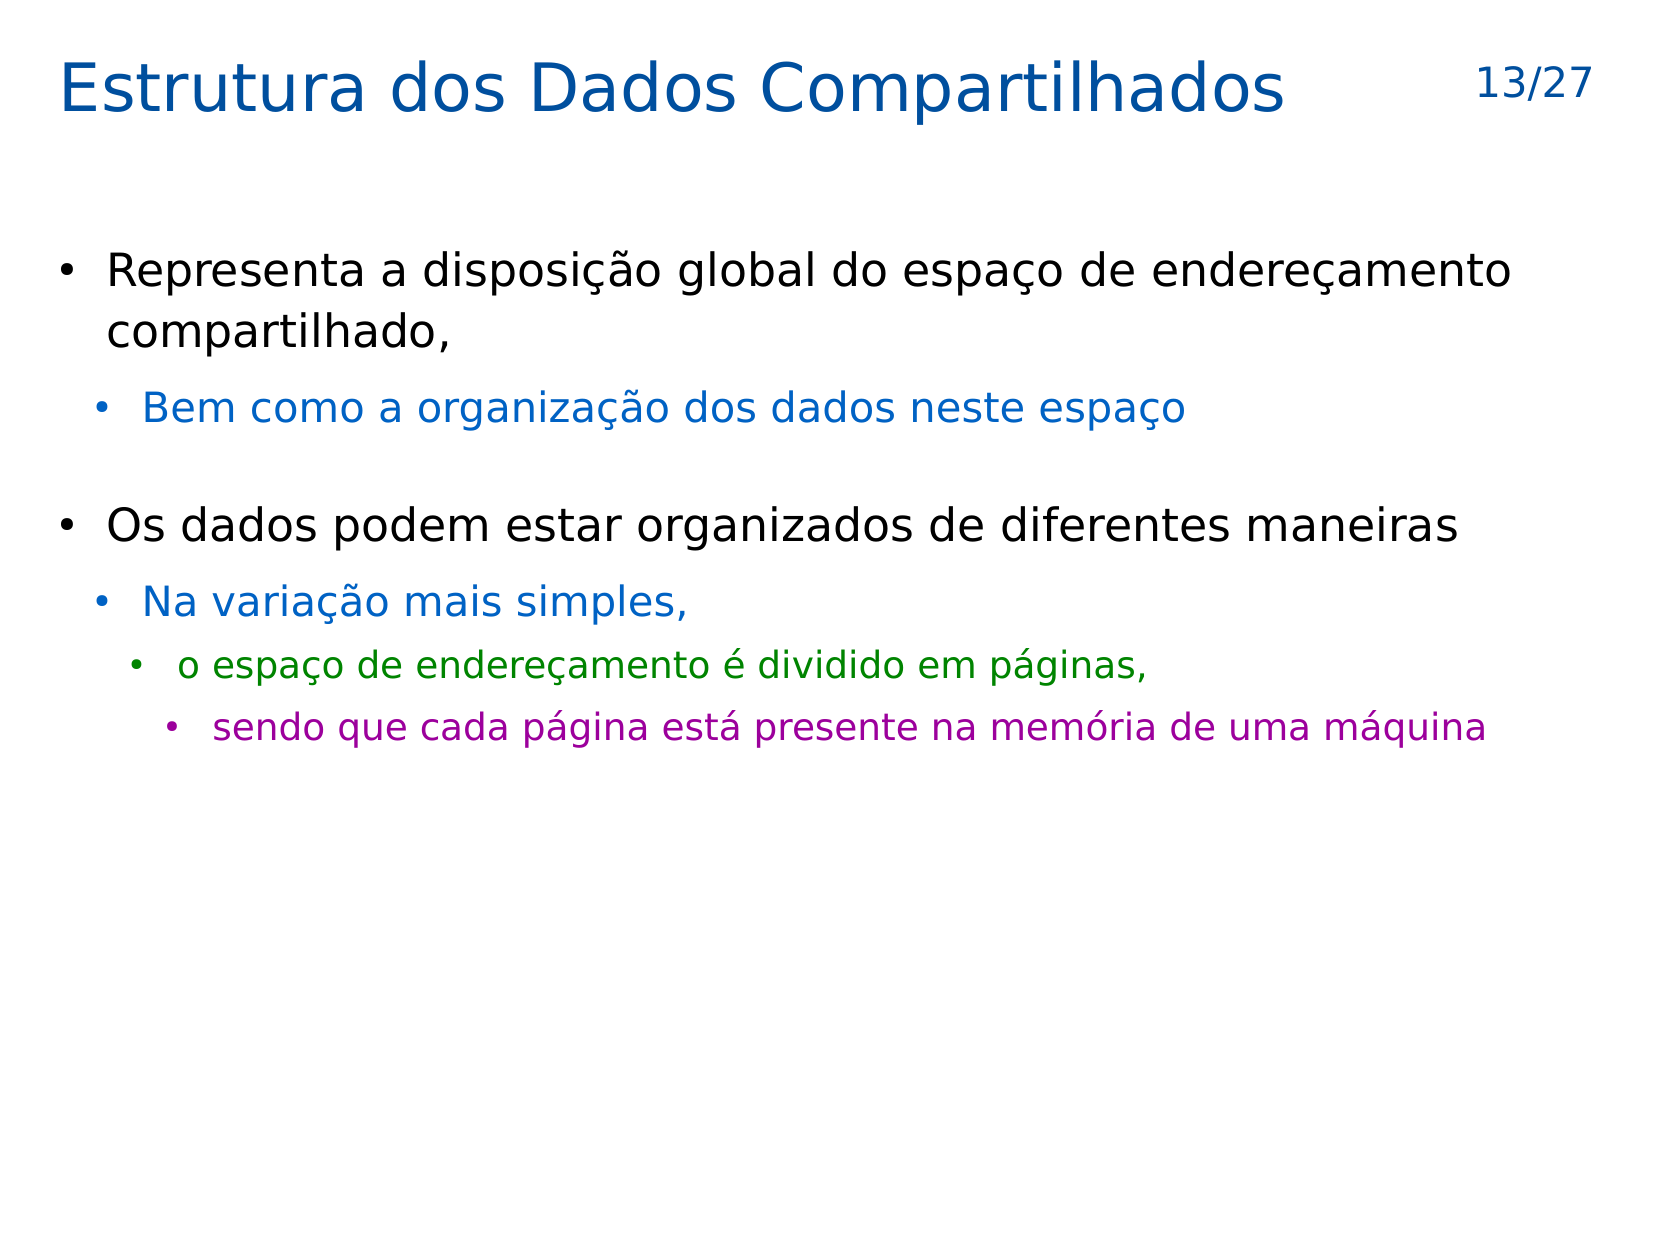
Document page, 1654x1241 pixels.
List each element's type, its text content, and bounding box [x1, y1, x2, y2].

list Representa a disposição global do espaço de endereçamento compartilhado, Bem como a organização dos dados neste espaço Os dados podem estar organizados de diferentes maneiras Na variação mais simples, o espaço de endereçamento é dividido em páginas, sendo que cada página está presente na memória de uma máquina [59, 236, 1595, 1211]
title Estrutura dos Dados Compartilhados [59, 29, 1625, 148]
